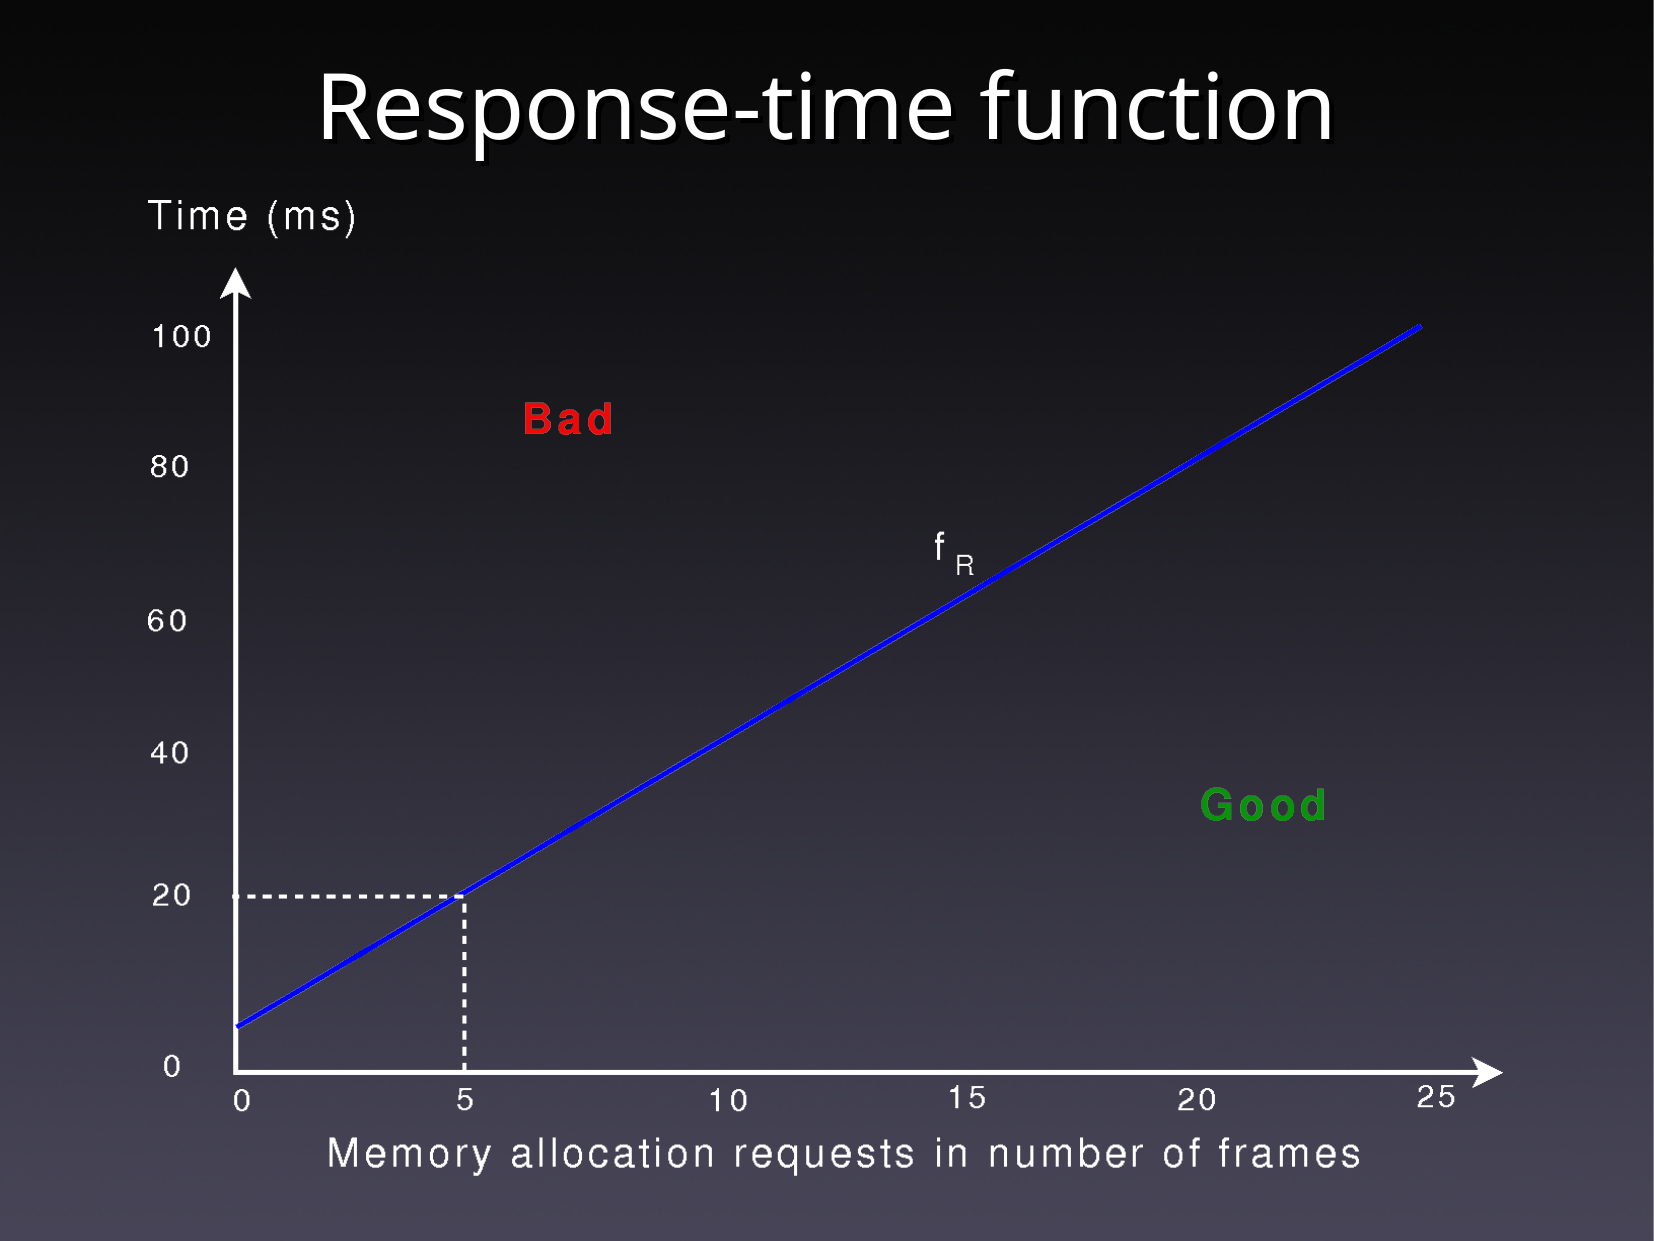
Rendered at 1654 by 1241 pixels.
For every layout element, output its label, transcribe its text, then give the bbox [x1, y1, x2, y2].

picture [0, 0, 1654, 1241]
title Response-time function [120, 0, 1533, 208]
